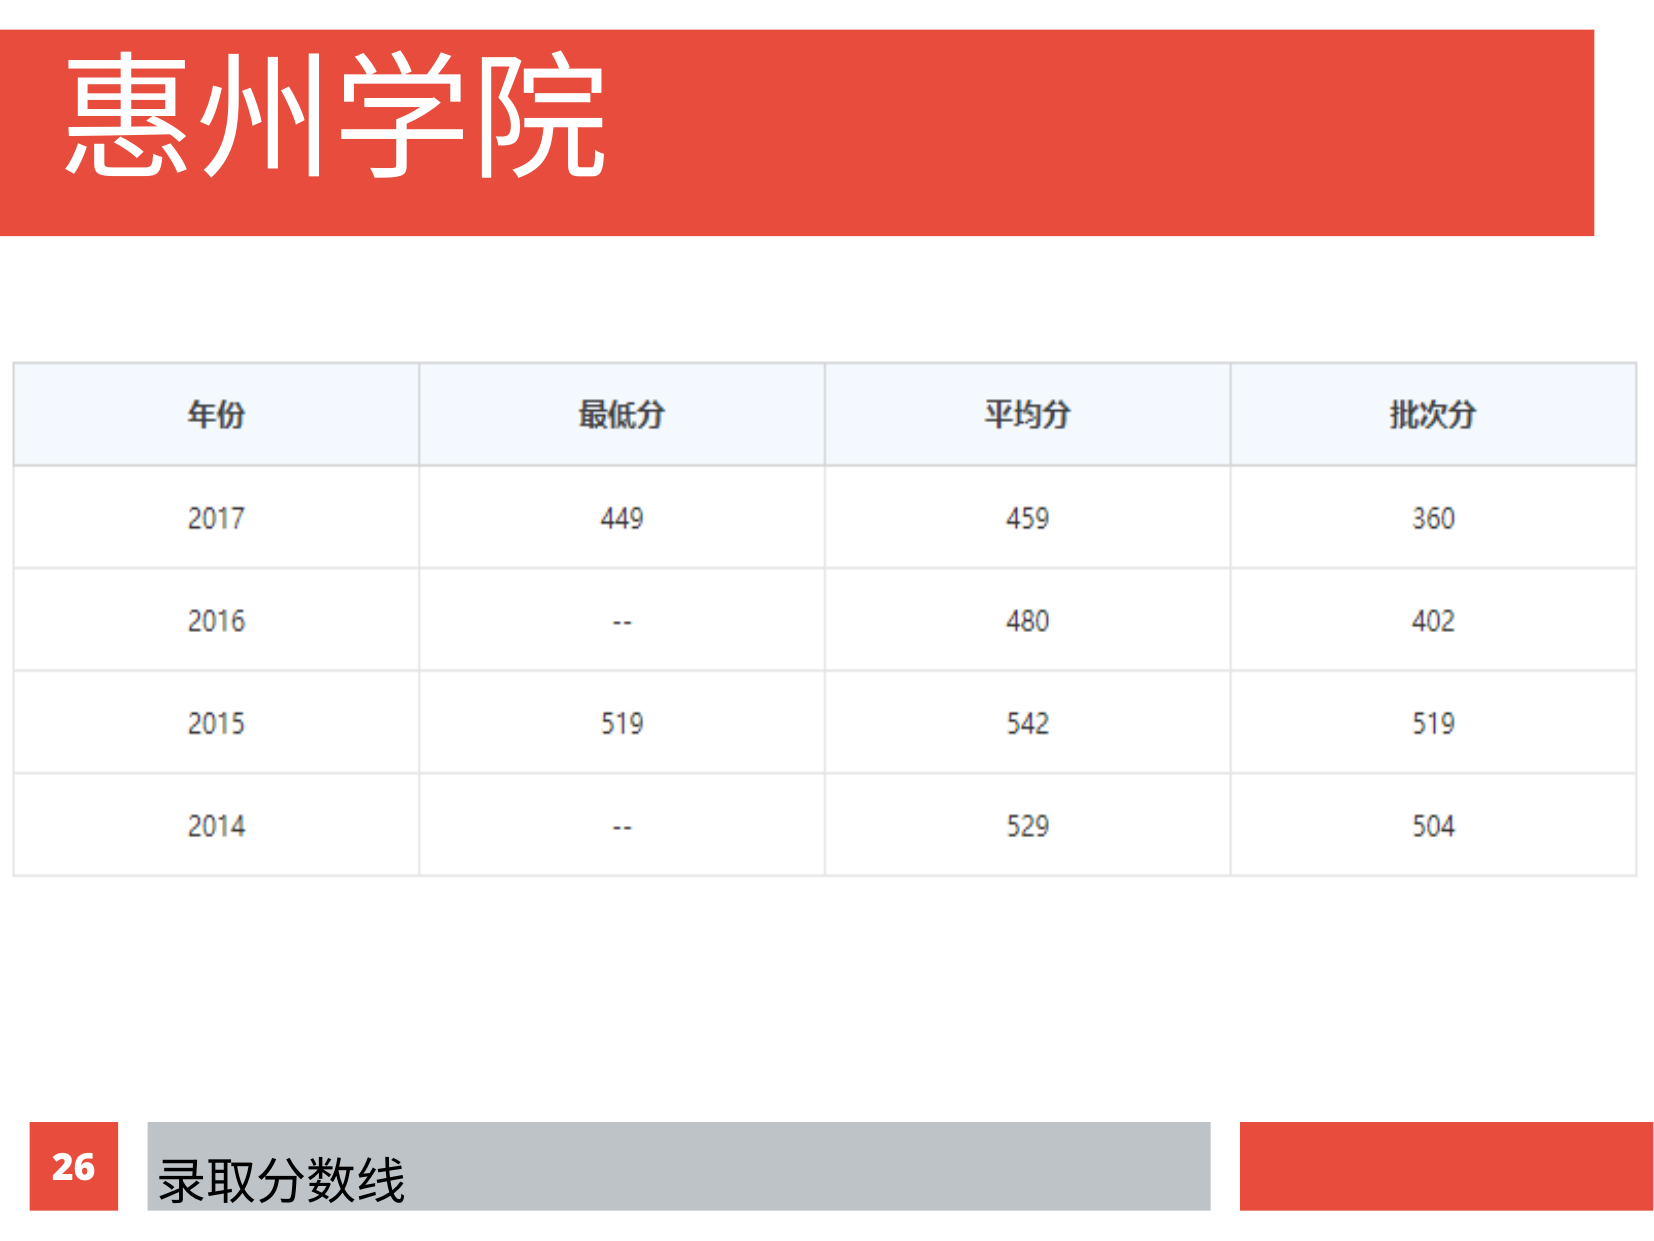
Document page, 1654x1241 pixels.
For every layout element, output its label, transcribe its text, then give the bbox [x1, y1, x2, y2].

text_box 录取分数线 [141, 1133, 898, 1199]
title 惠州学院 [59, 59, 1595, 207]
picture [11, 360, 1642, 880]
